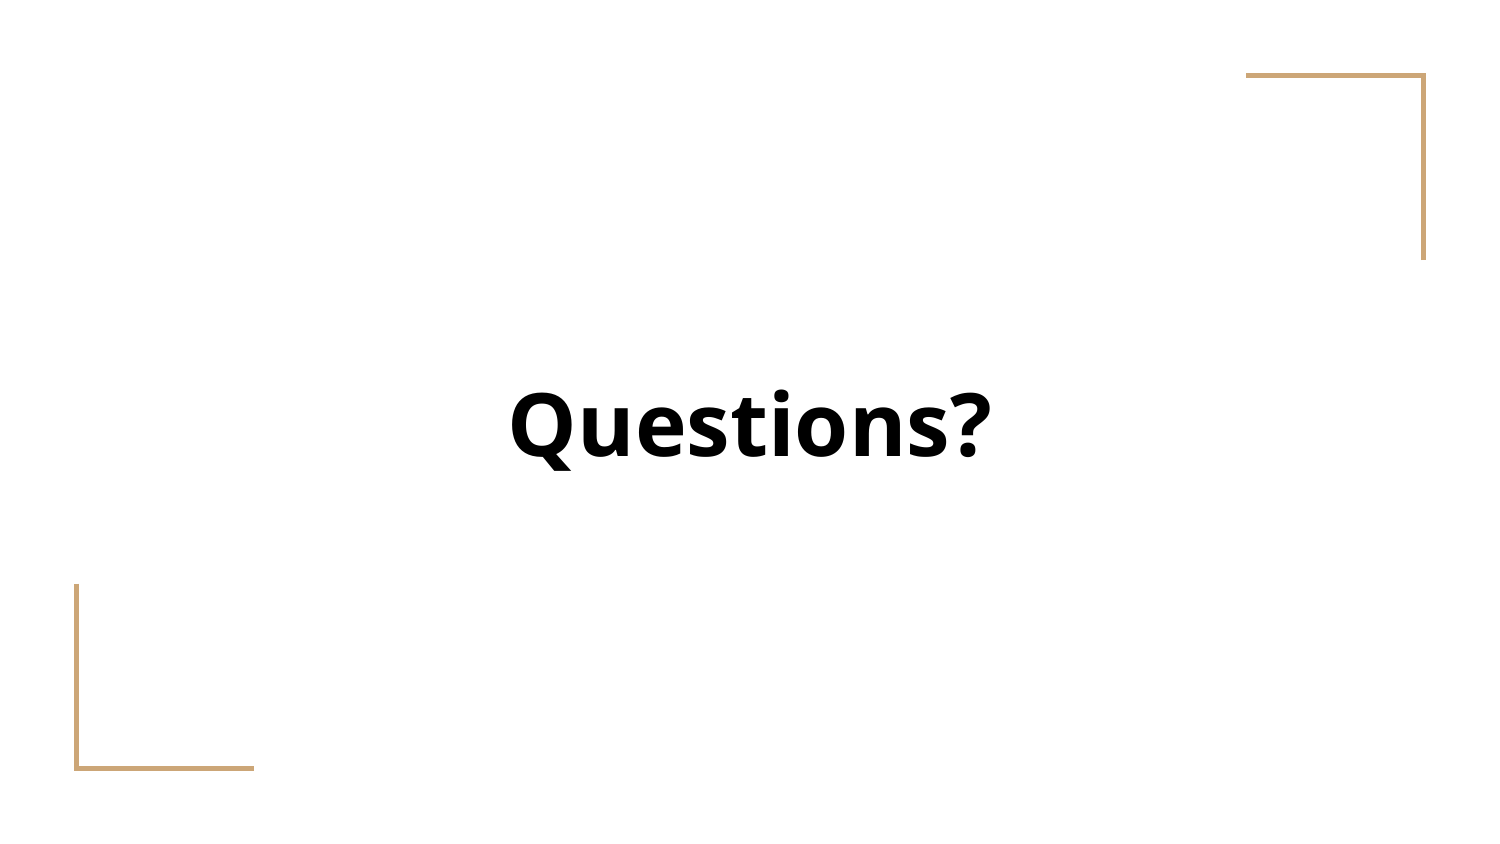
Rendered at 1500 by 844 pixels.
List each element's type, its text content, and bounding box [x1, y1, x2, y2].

title Questions? [126, 296, 1374, 548]
